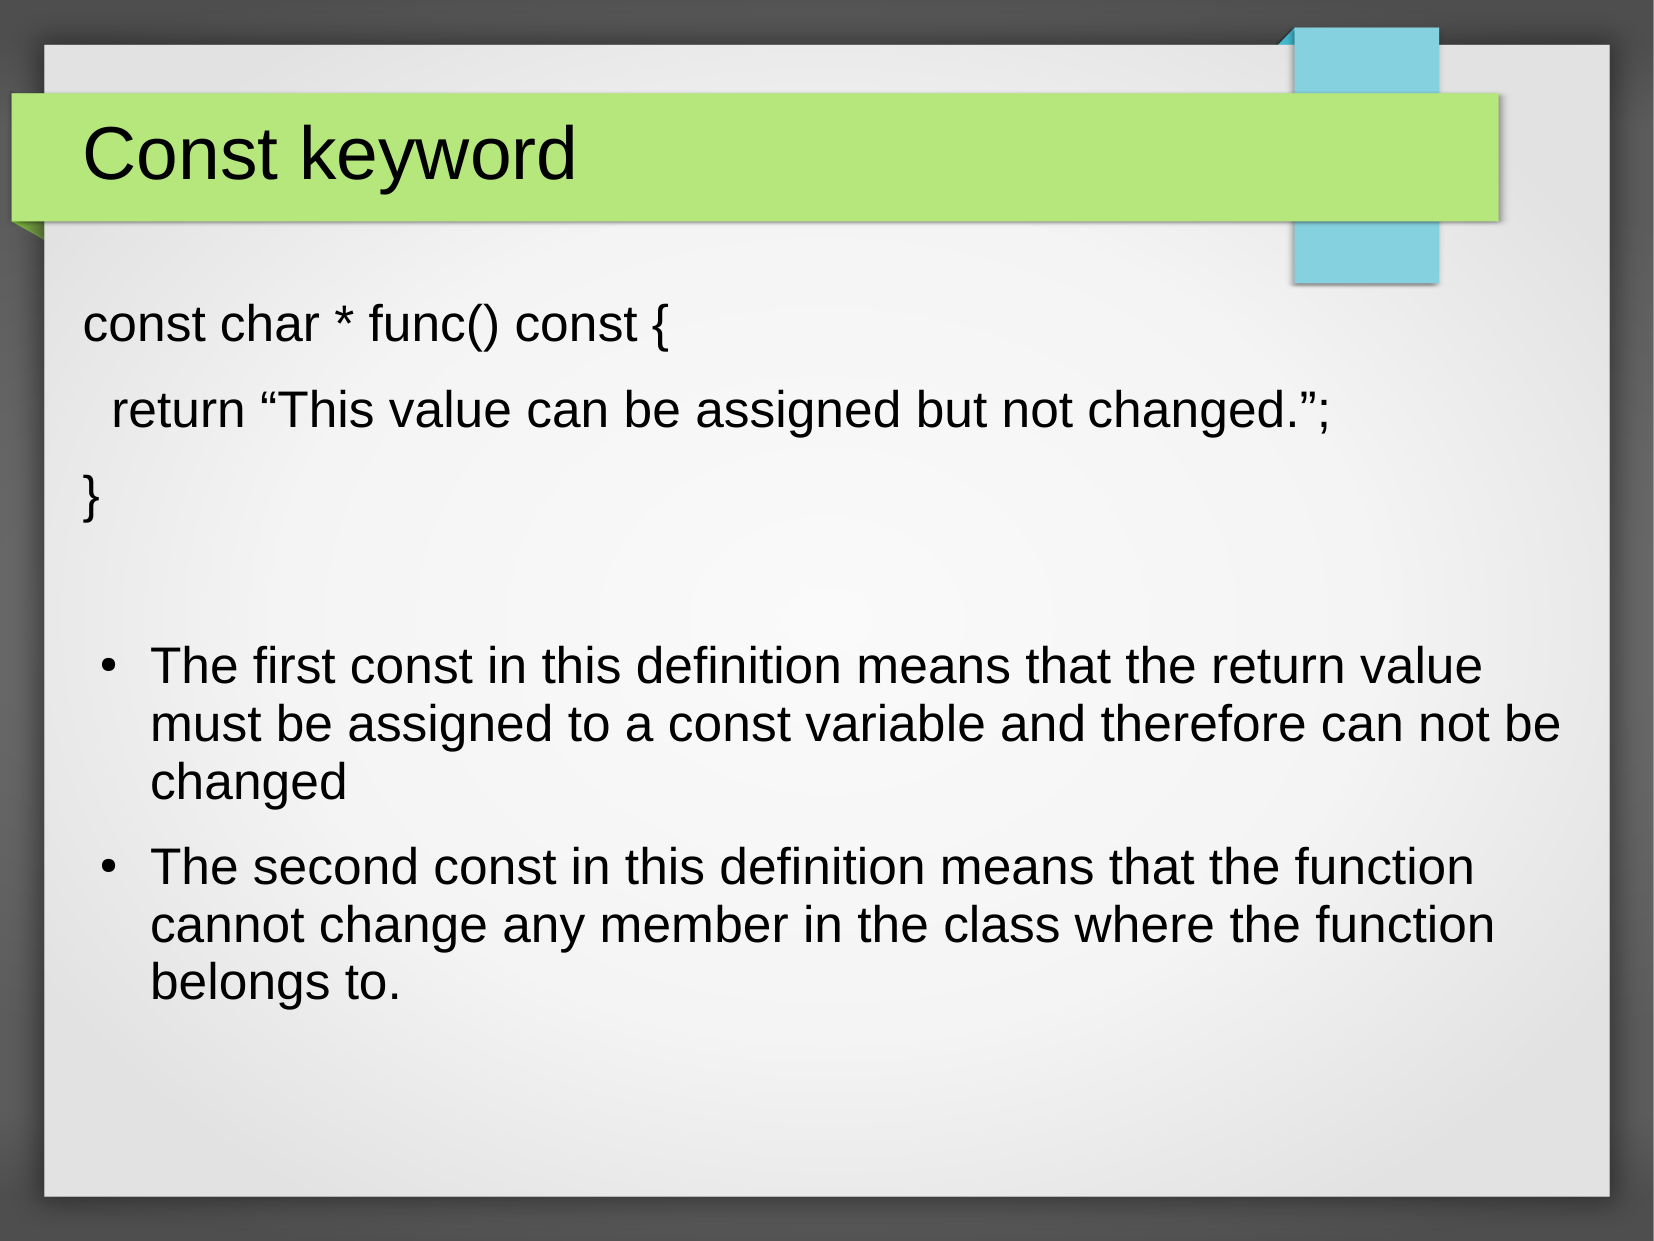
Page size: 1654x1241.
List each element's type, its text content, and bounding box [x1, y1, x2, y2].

title Const keyword [82, 94, 1264, 213]
list const char * func() const { return “This value can be assigned but not changed.”; } The first const in this definition means that the return value must be assigned to a const variable and therefore can not be changed The second const in this definition means that the function cannot change any member in the class where the function belongs to. [82, 295, 1571, 1015]
picture [0, 0, 1654, 1241]
